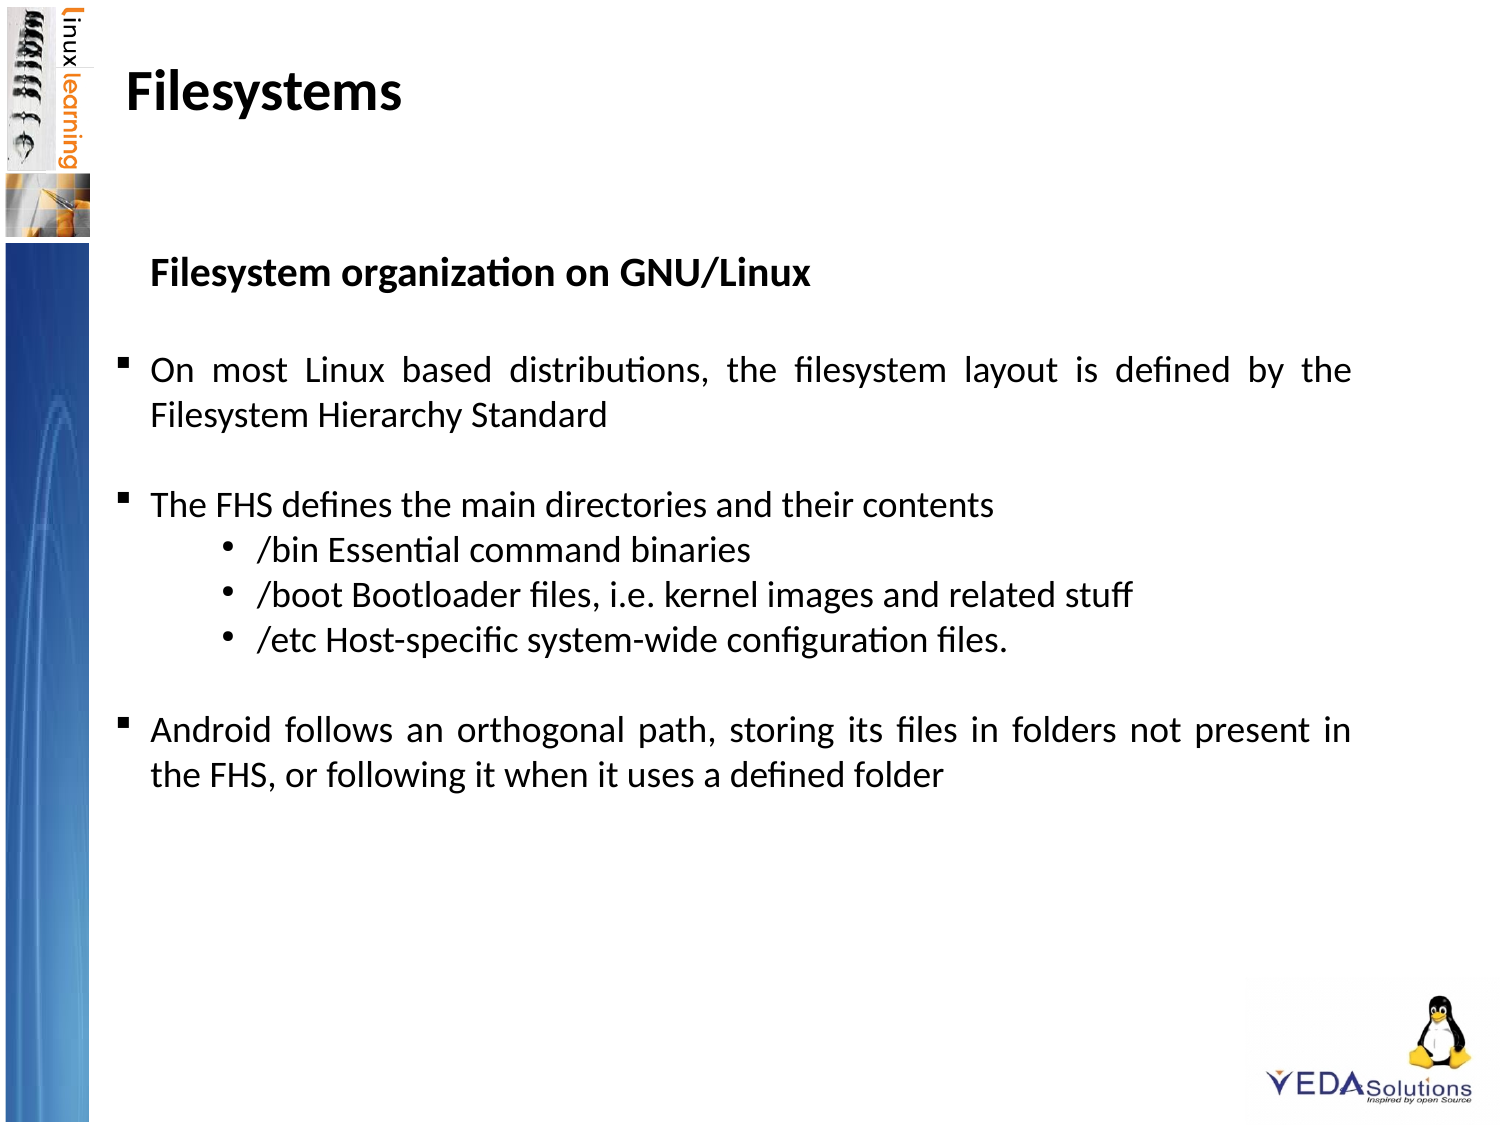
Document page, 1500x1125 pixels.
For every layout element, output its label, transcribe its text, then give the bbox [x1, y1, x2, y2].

picture [5, 243, 89, 1122]
picture [1245, 977, 1500, 1125]
text_box Filesystems [112, 45, 1425, 197]
text_box Filesystem organization on GNU/Linux On most Linux based distributions, the filesystem layout is defined by the Filesystem Hierarchy Standard The FHS defines the main directories and their contents /bin Essential command binaries /boot Bootloader files, i.e. kernel images and related stuff /etc Host-specific system-wide configuration files. Android follows an orthogonal path, storing its files in folders not present in the FHS, or following it when it uses a defined folder [100, 237, 1369, 1046]
picture [5, 0, 97, 237]
